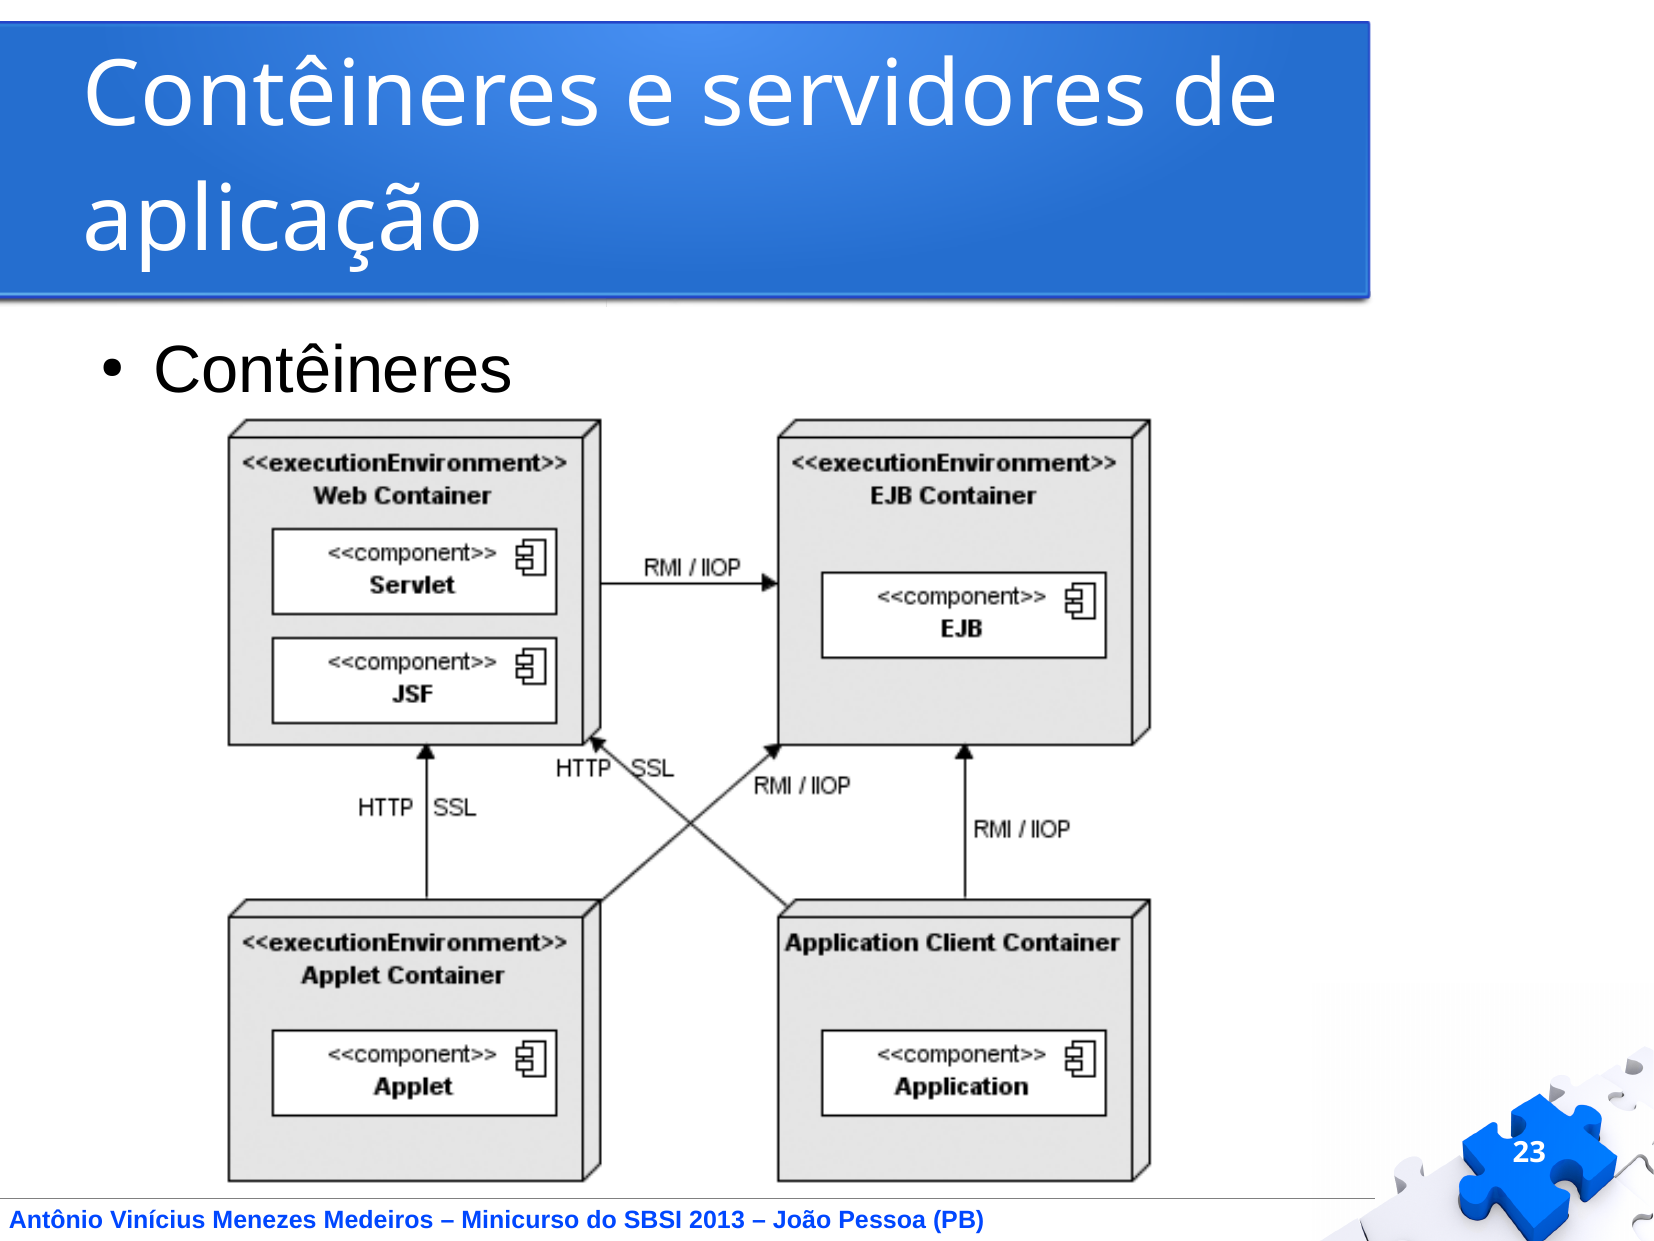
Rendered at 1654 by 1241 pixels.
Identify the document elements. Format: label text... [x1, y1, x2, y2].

title Contêineres e servidores de aplicação [82, 49, 1323, 257]
picture [1311, 983, 1654, 1241]
picture [0, 21, 1375, 307]
list Contêineres [82, 332, 1356, 1111]
picture [224, 413, 1158, 1187]
